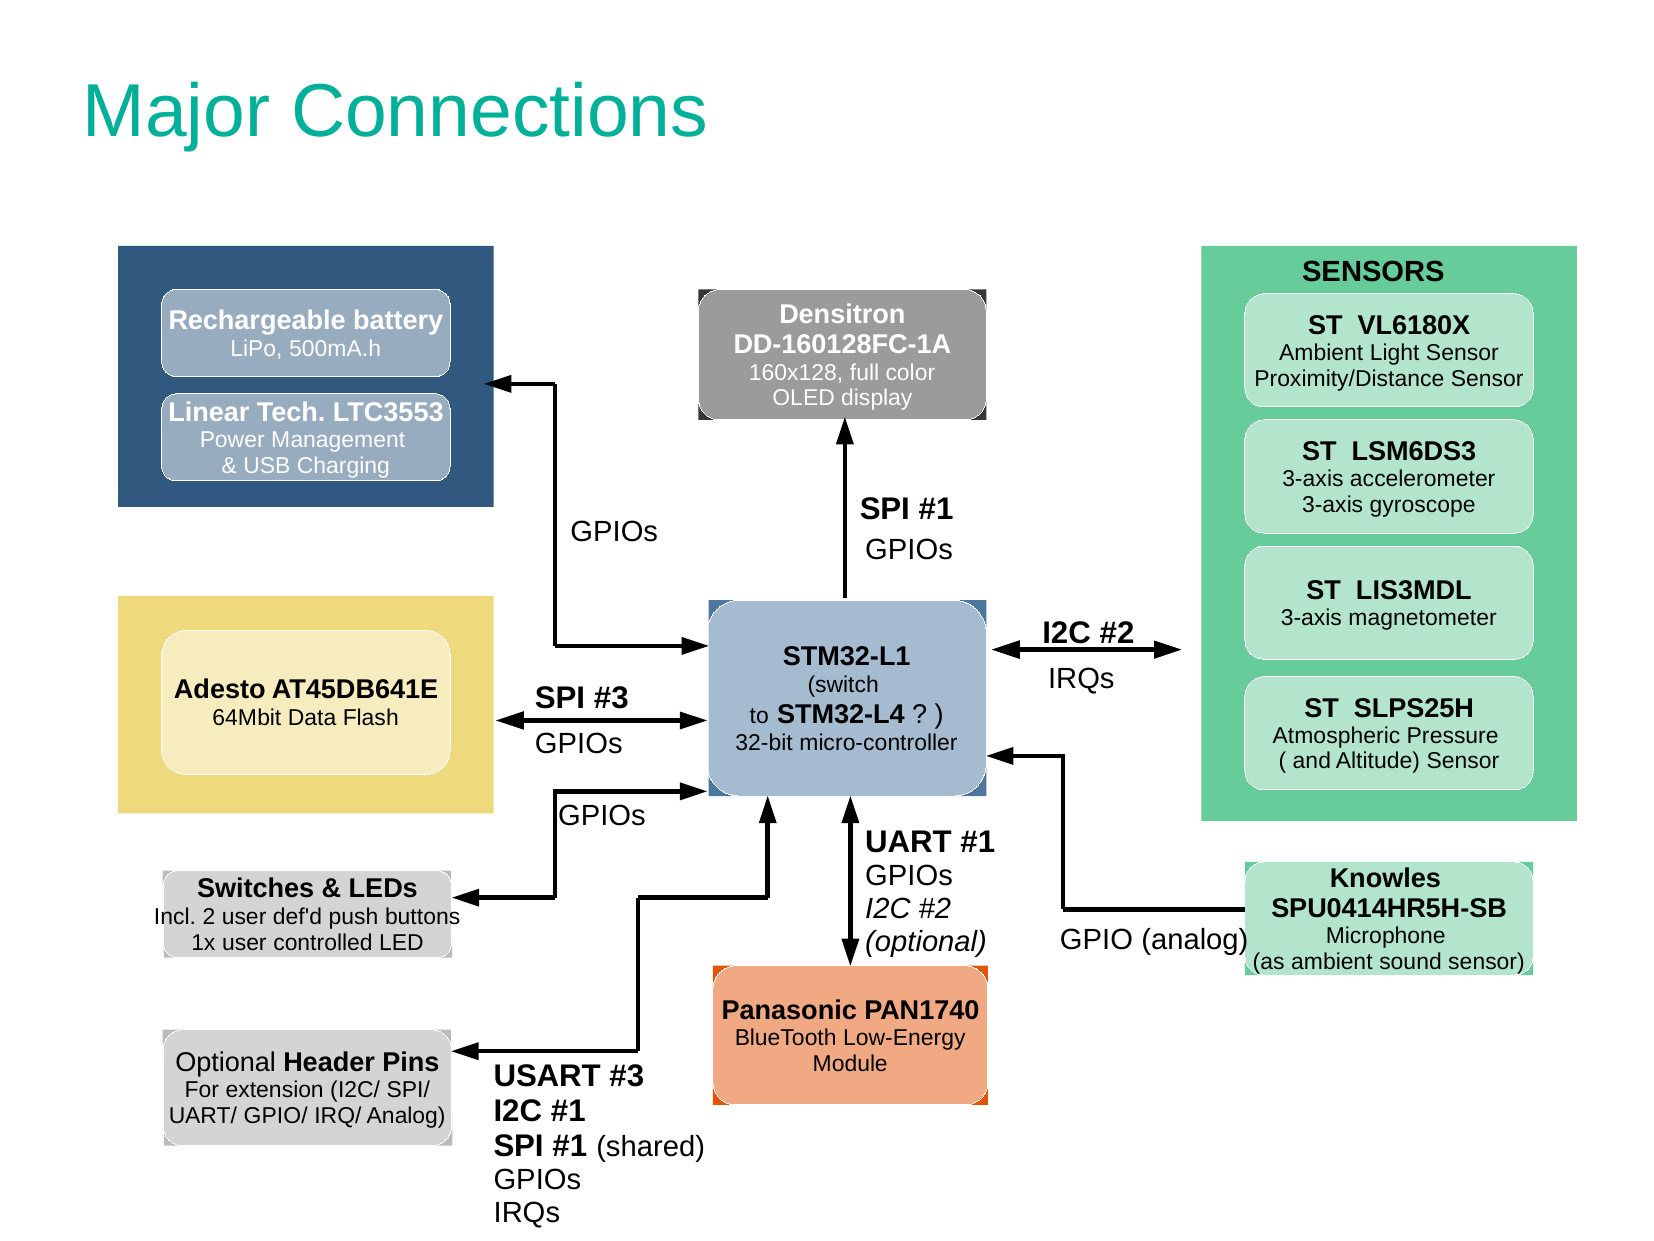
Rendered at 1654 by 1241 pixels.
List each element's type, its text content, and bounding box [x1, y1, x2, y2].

text_box GPIOs [520, 720, 638, 780]
text_box [442, 941, 453, 958]
text_box [118, 595, 494, 814]
text_box Panasonic PAN1740 BlueTooth Low-Energy Module [712, 965, 988, 1105]
text_box [708, 600, 732, 621]
text_box I2C #2 [1157, 650, 1182, 659]
text_box [1516, 861, 1534, 879]
text_box [118, 245, 494, 507]
text_box SPI #1 [847, 484, 969, 544]
text_box [1201, 245, 1577, 821]
text_box GPIO (analog) [1045, 915, 1264, 963]
text_box ST LIS3MDL 3-axis magnetometer [1244, 546, 1534, 660]
text_box [961, 600, 987, 628]
text_box Knowles SPU0414HR5H-SB Microphone (as ambient sound sensor) [1244, 861, 1534, 976]
text_box SENSORS [1287, 247, 1461, 308]
text_box [698, 289, 715, 305]
text_box ST LSM6DS3 3-axis accelerometer 3-axis gyroscope [1244, 419, 1534, 534]
text_box Rechargeable battery LiPo, 500mA.h [161, 289, 451, 377]
text_box GPIOs [555, 507, 674, 568]
text_box [972, 1089, 988, 1105]
text_box [955, 768, 987, 797]
text_box [970, 289, 987, 308]
text_box [162, 870, 174, 903]
text_box UART #1 GPIOs I2C #2 (optional) [850, 817, 1028, 966]
text_box Linear Tech. LTC3553 Power Management & USB Charging [161, 393, 451, 481]
text_box [438, 1111, 453, 1146]
text_box Optional Header Pins For extension (I2C/ SPI/ UART/ GPIO/ IRQ/ Analog) [163, 1029, 452, 1146]
text_box GPIOs [850, 525, 969, 585]
text_box [698, 404, 713, 420]
text_box GPIOs [543, 791, 661, 851]
text_box ST SLPS25H Atmospheric Pressure ( and Altitude) Sensor [1244, 676, 1534, 790]
text_box ST VL6180X Ambient Light Sensor Proximity/Distance Sensor [1244, 293, 1534, 407]
text_box Densitron DD-160128FC-1A 160x128, full color OLED display [698, 289, 987, 420]
text_box STM32-L1 (switch to STM32-L4 ? ) 32-bit micro-controller [706, 600, 987, 797]
title Major Connections [82, 49, 1571, 257]
text_box [708, 775, 738, 797]
text_box USART #3 I2C #1 SPI #1 (shared) GPIOs IRQs [478, 1051, 721, 1241]
text_box [973, 966, 988, 982]
text_box Adesto AT45DB641E 64Mbit Data Flash [161, 630, 451, 775]
text_box I2C #2 [1027, 652, 1154, 659]
text_box [435, 1029, 452, 1044]
text_box Switches & LEDs Incl. 2 user def'd push buttons 1x user controlled LED [163, 870, 452, 958]
text_box [712, 965, 732, 986]
text_box [1244, 861, 1262, 880]
text_box [441, 870, 452, 881]
text_box [162, 1029, 180, 1060]
text_box [163, 948, 173, 958]
text_box [971, 402, 987, 420]
text_box [1244, 963, 1263, 976]
text_box [164, 1134, 177, 1146]
text_box I2C #2 [1027, 608, 1182, 649]
text_box SPI #3 [520, 673, 644, 733]
text_box IRQs [1033, 655, 1131, 703]
text_box [1515, 958, 1534, 976]
